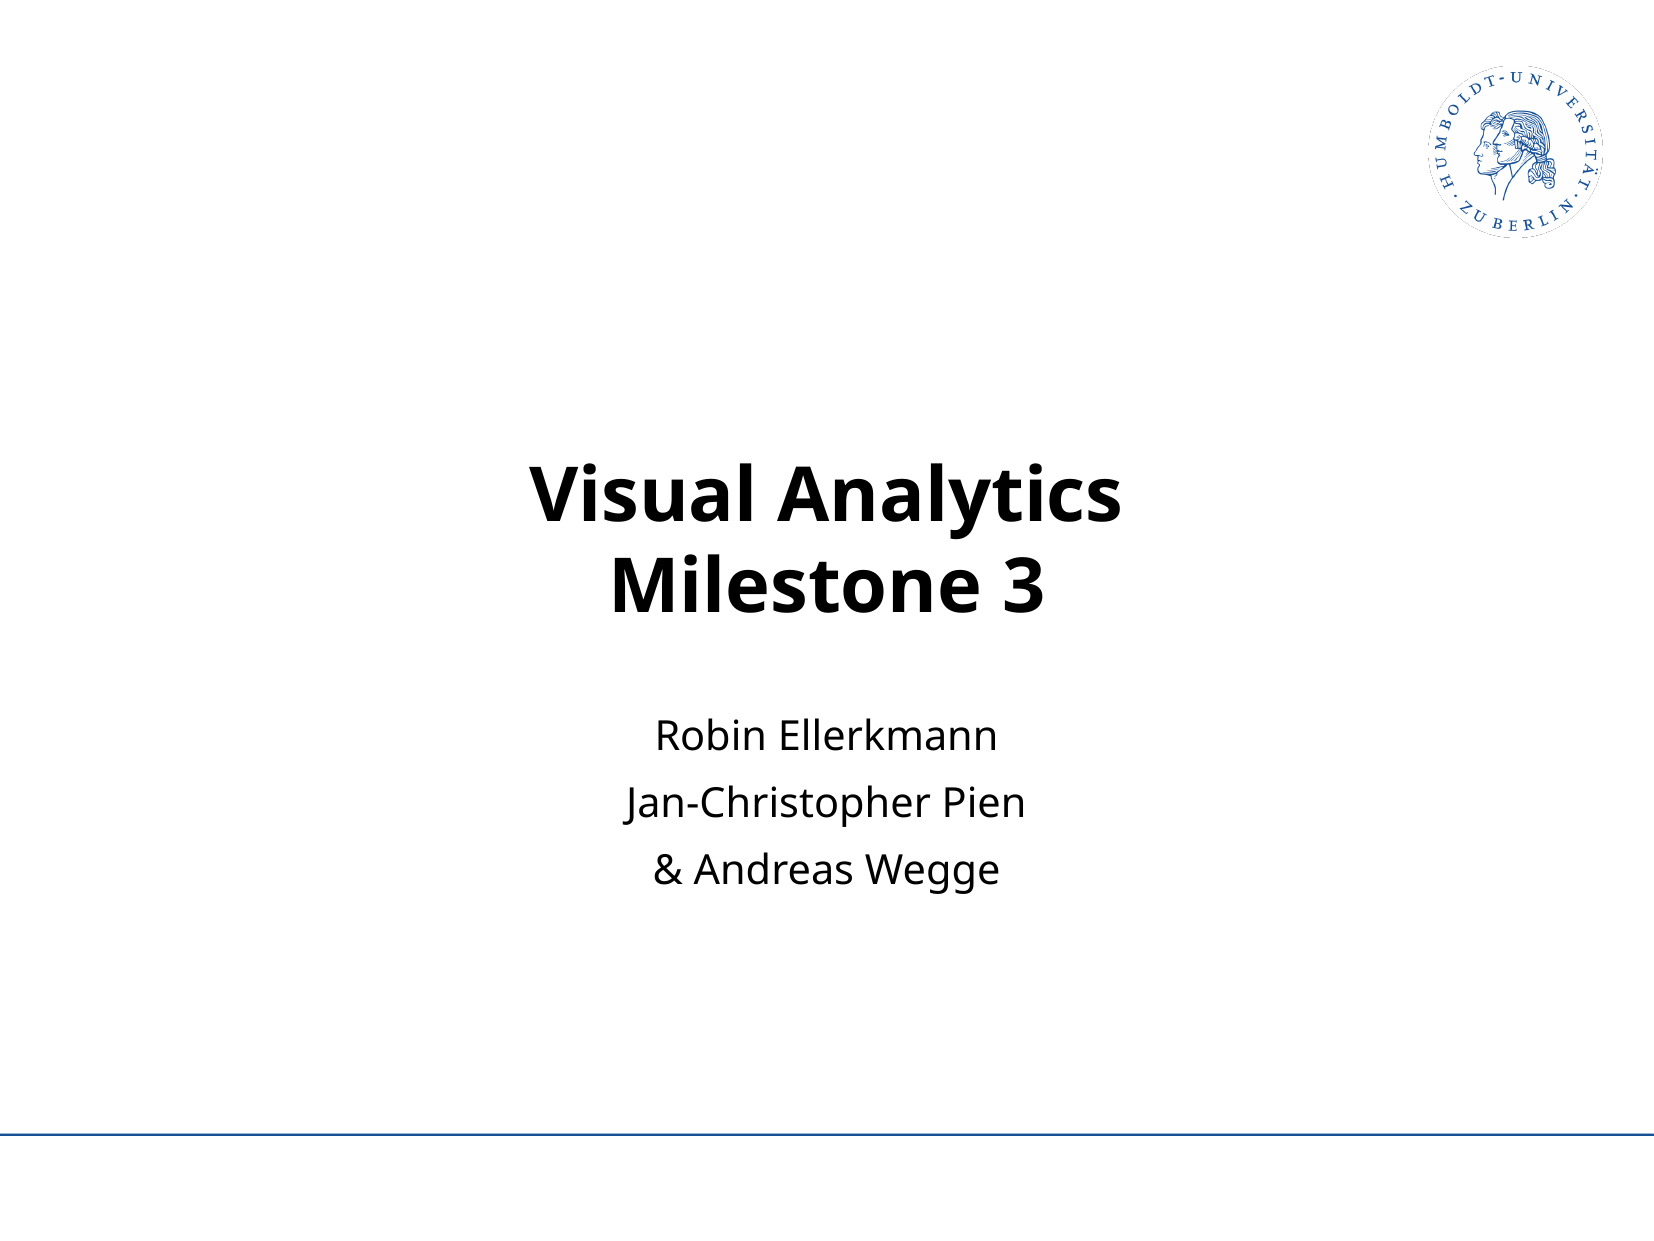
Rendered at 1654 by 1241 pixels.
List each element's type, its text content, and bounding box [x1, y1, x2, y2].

subtitle Robin Ellerkmann Jan-Christopher Pien & Andreas Wegge [206, 651, 1447, 951]
picture [1428, 66, 1603, 238]
title Visual Analytics Milestone 3 [206, 202, 1447, 635]
